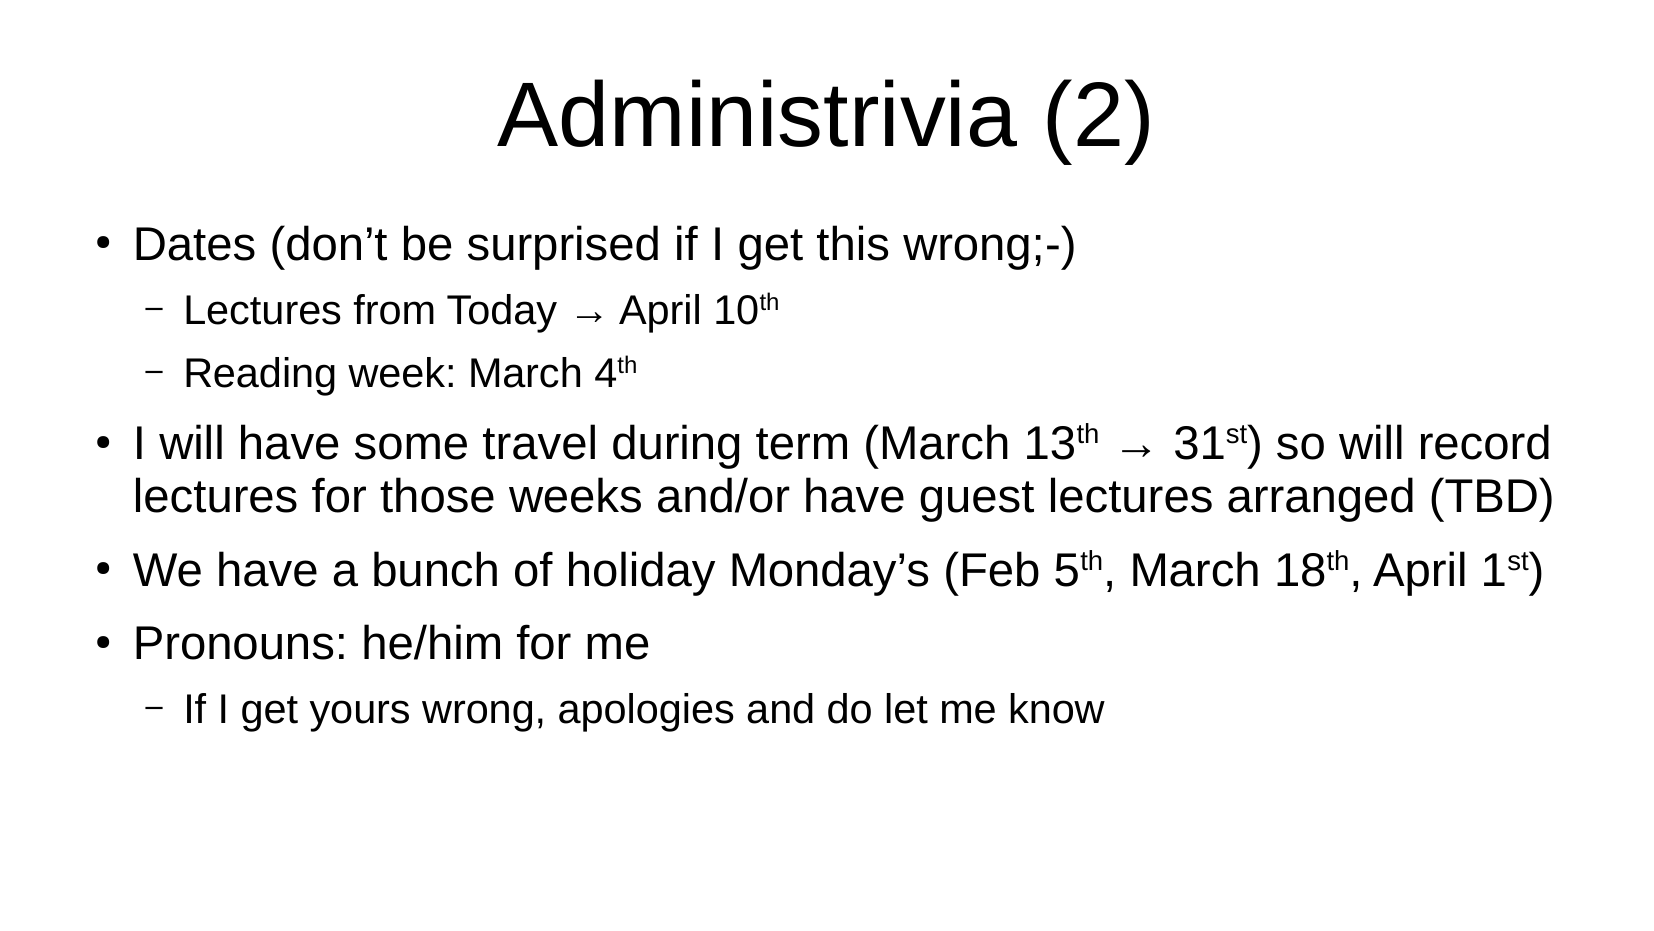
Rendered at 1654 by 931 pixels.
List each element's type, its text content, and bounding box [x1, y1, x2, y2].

list Dates (don’t be surprised if I get this wrong;-) Lectures from Today → April 10th Reading week: March 4th I will have some travel during term (March 13th → 31st) so will record lectures for those weeks and/or have guest lectures arranged (TBD) We have a bunch of holiday Monday’s (Feb 5th, March 18th, April 1st) Pronouns: he/him for me If I get yours wrong, apologies and do let me know [82, 217, 1571, 758]
title Administrivia (2) [82, 37, 1571, 193]
